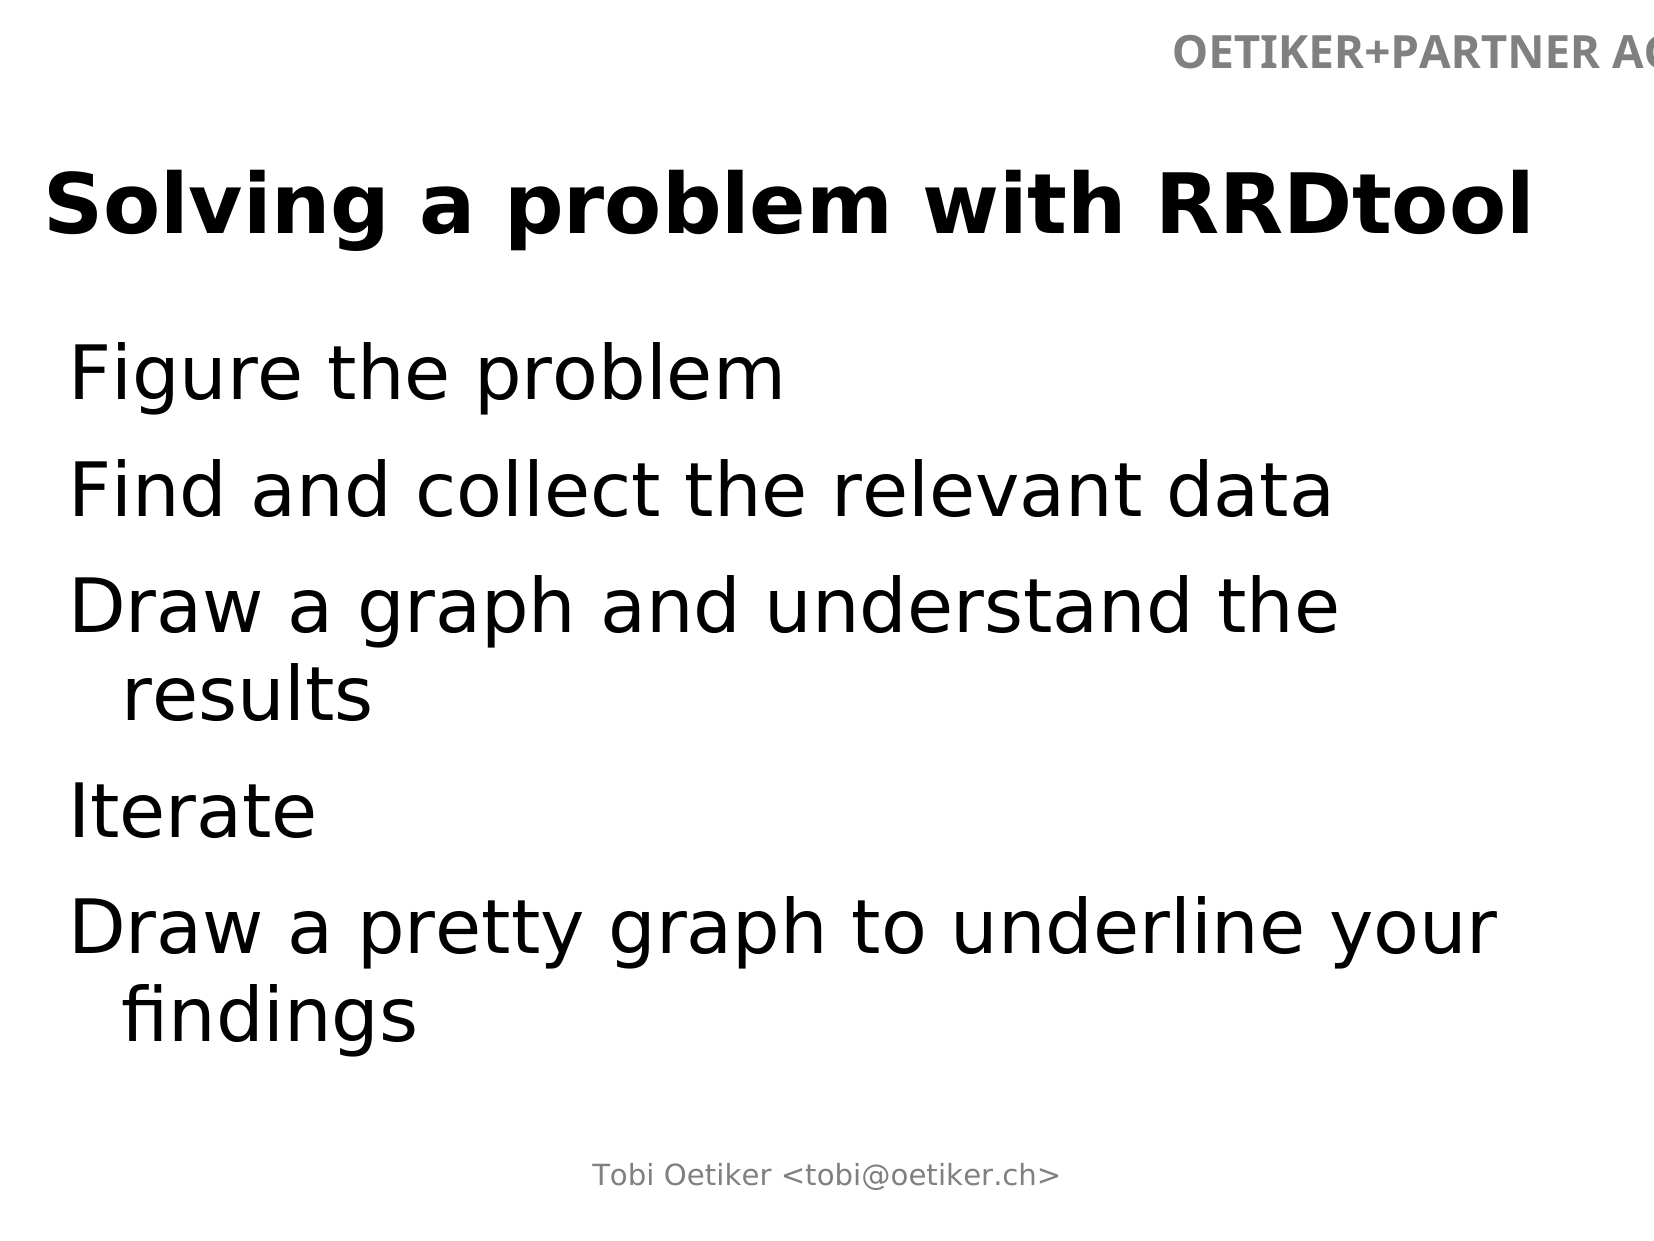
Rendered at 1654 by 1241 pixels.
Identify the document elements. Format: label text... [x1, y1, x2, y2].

list Figure the problem Find and collect the relevant data Draw a graph and understand the results Iterate Draw a pretty graph to underline your findings [50, 329, 1571, 1099]
title Solving a problem with RRDtool [43, 132, 1581, 277]
